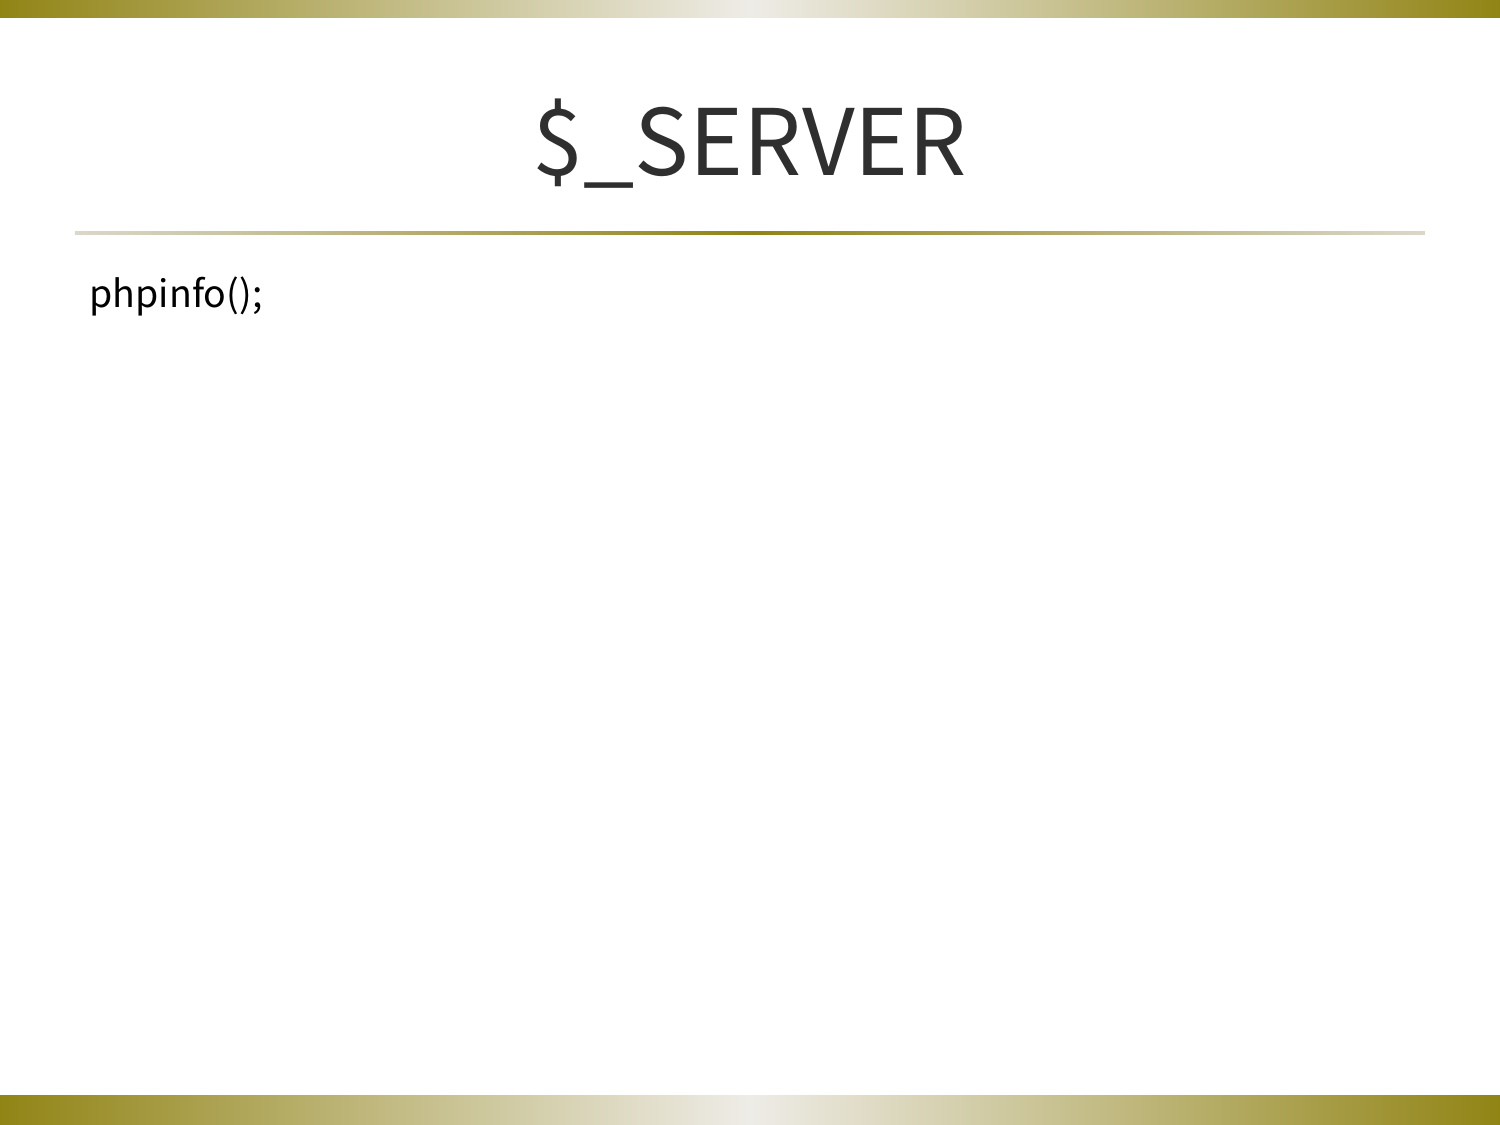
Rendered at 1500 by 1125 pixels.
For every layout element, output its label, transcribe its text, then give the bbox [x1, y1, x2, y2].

list phpinfo(); [75, 262, 1425, 1032]
title $_SERVER [75, 45, 1425, 233]
